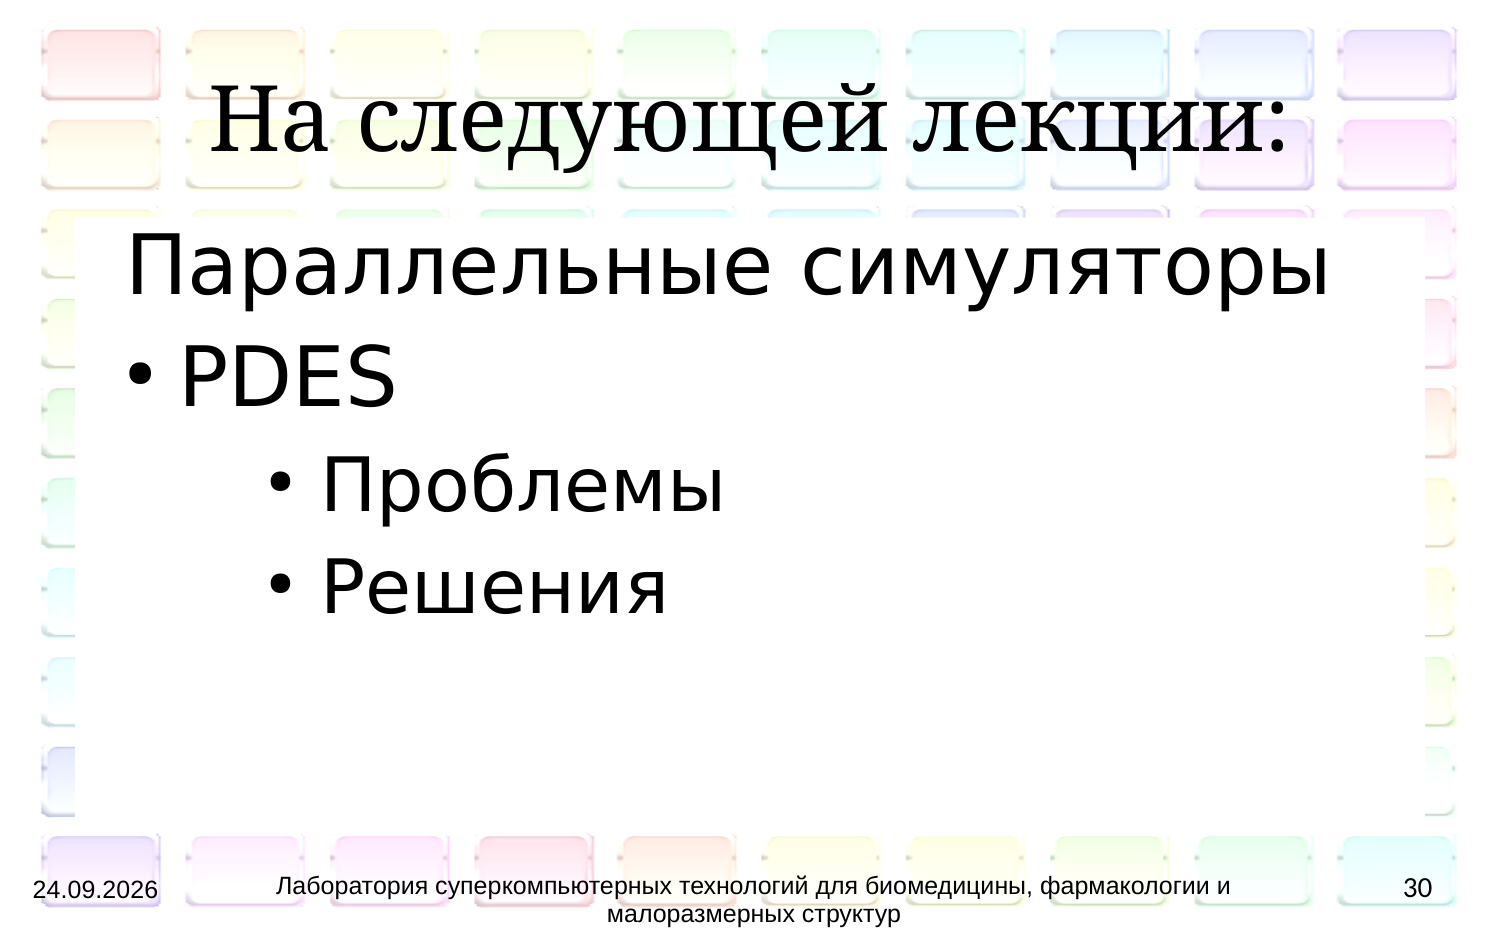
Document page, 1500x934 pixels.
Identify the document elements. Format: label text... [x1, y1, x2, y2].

list Параллельные симуляторы PDES Проблемы Решения [75, 217, 1426, 834]
text_box 25.10.2012 [17, 868, 184, 918]
text_box Лаборатория суперкомпьютерных технологий для биомедицины, фармакологии и малоразмерных структур [171, 864, 1338, 915]
text_box [1387, 868, 1473, 918]
title На следующей лекции: [75, 37, 1426, 193]
